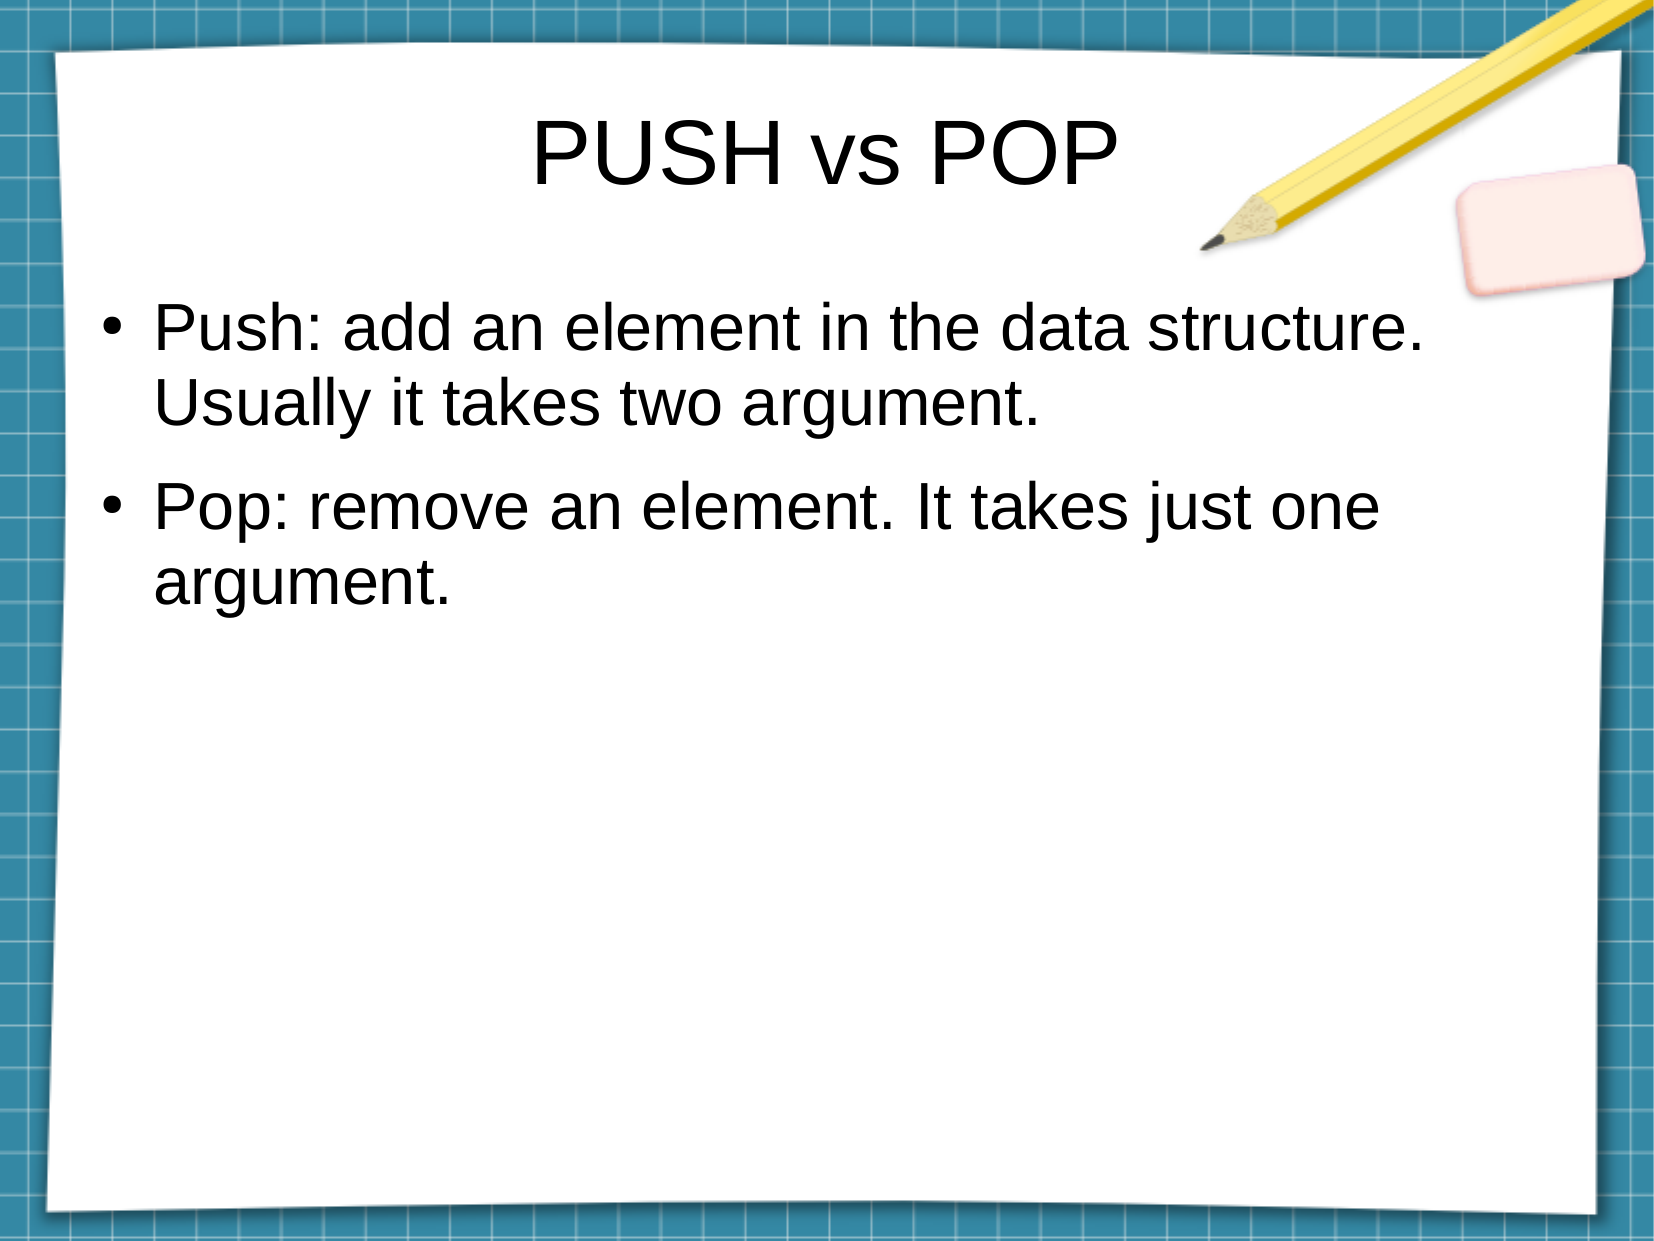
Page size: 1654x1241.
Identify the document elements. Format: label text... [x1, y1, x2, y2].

picture [0, 0, 1654, 1241]
list Push: add an element in the data structure. Usually it takes two argument. Pop: remove an element. It takes just one argument. [82, 290, 1571, 1010]
title PUSH vs POP [82, 49, 1571, 257]
